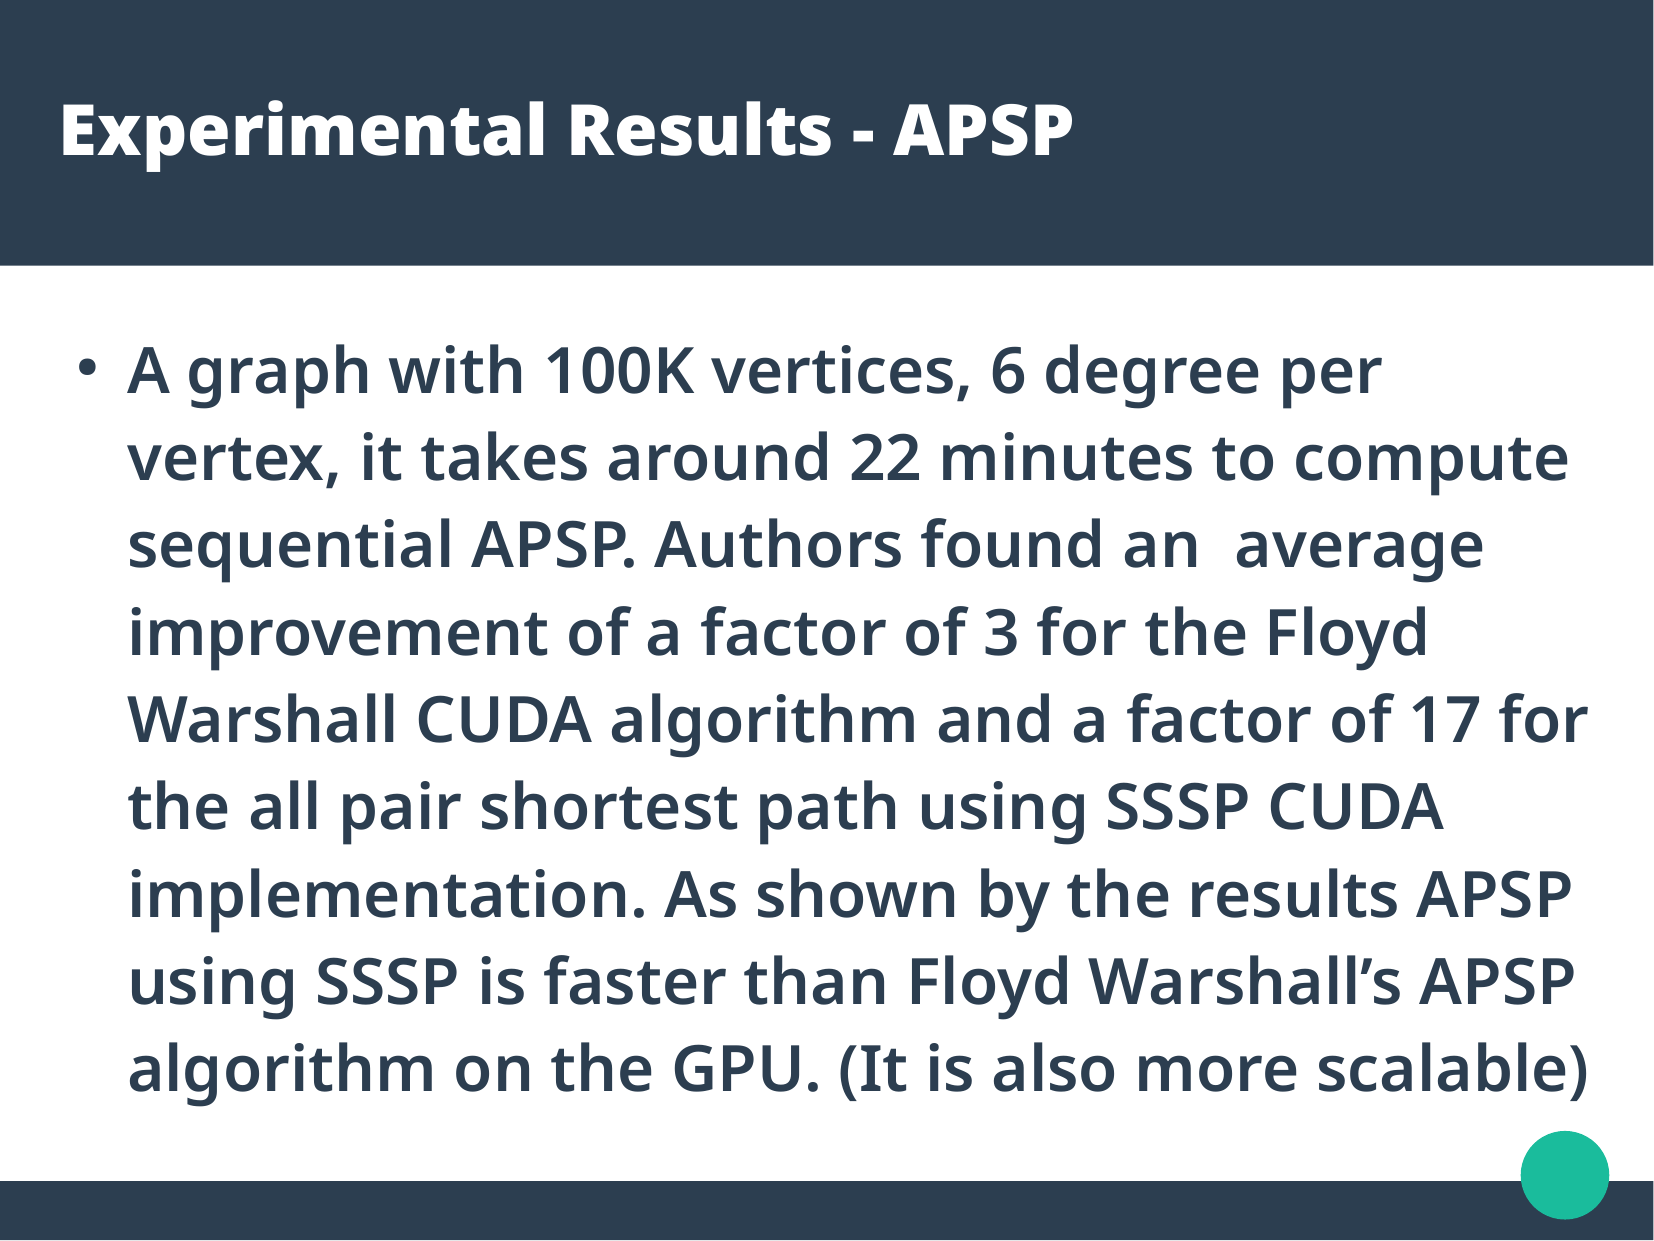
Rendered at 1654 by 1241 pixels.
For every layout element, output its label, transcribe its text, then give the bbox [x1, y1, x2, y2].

list A graph with 100K vertices, 6 degree per vertex, it takes around 22 minutes to compute sequential APSP. Authors found an average improvement of a factor of 3 for the Floyd Warshall CUDA algorithm and a factor of 17 for the all pair shortest path using SSSP CUDA implementation. As shown by the results APSP using SSSP is faster than Floyd Warshall’s APSP algorithm on the GPU. (It is also more scalable) [59, 324, 1595, 1152]
title Experimental Results - APSP [59, 49, 1595, 207]
